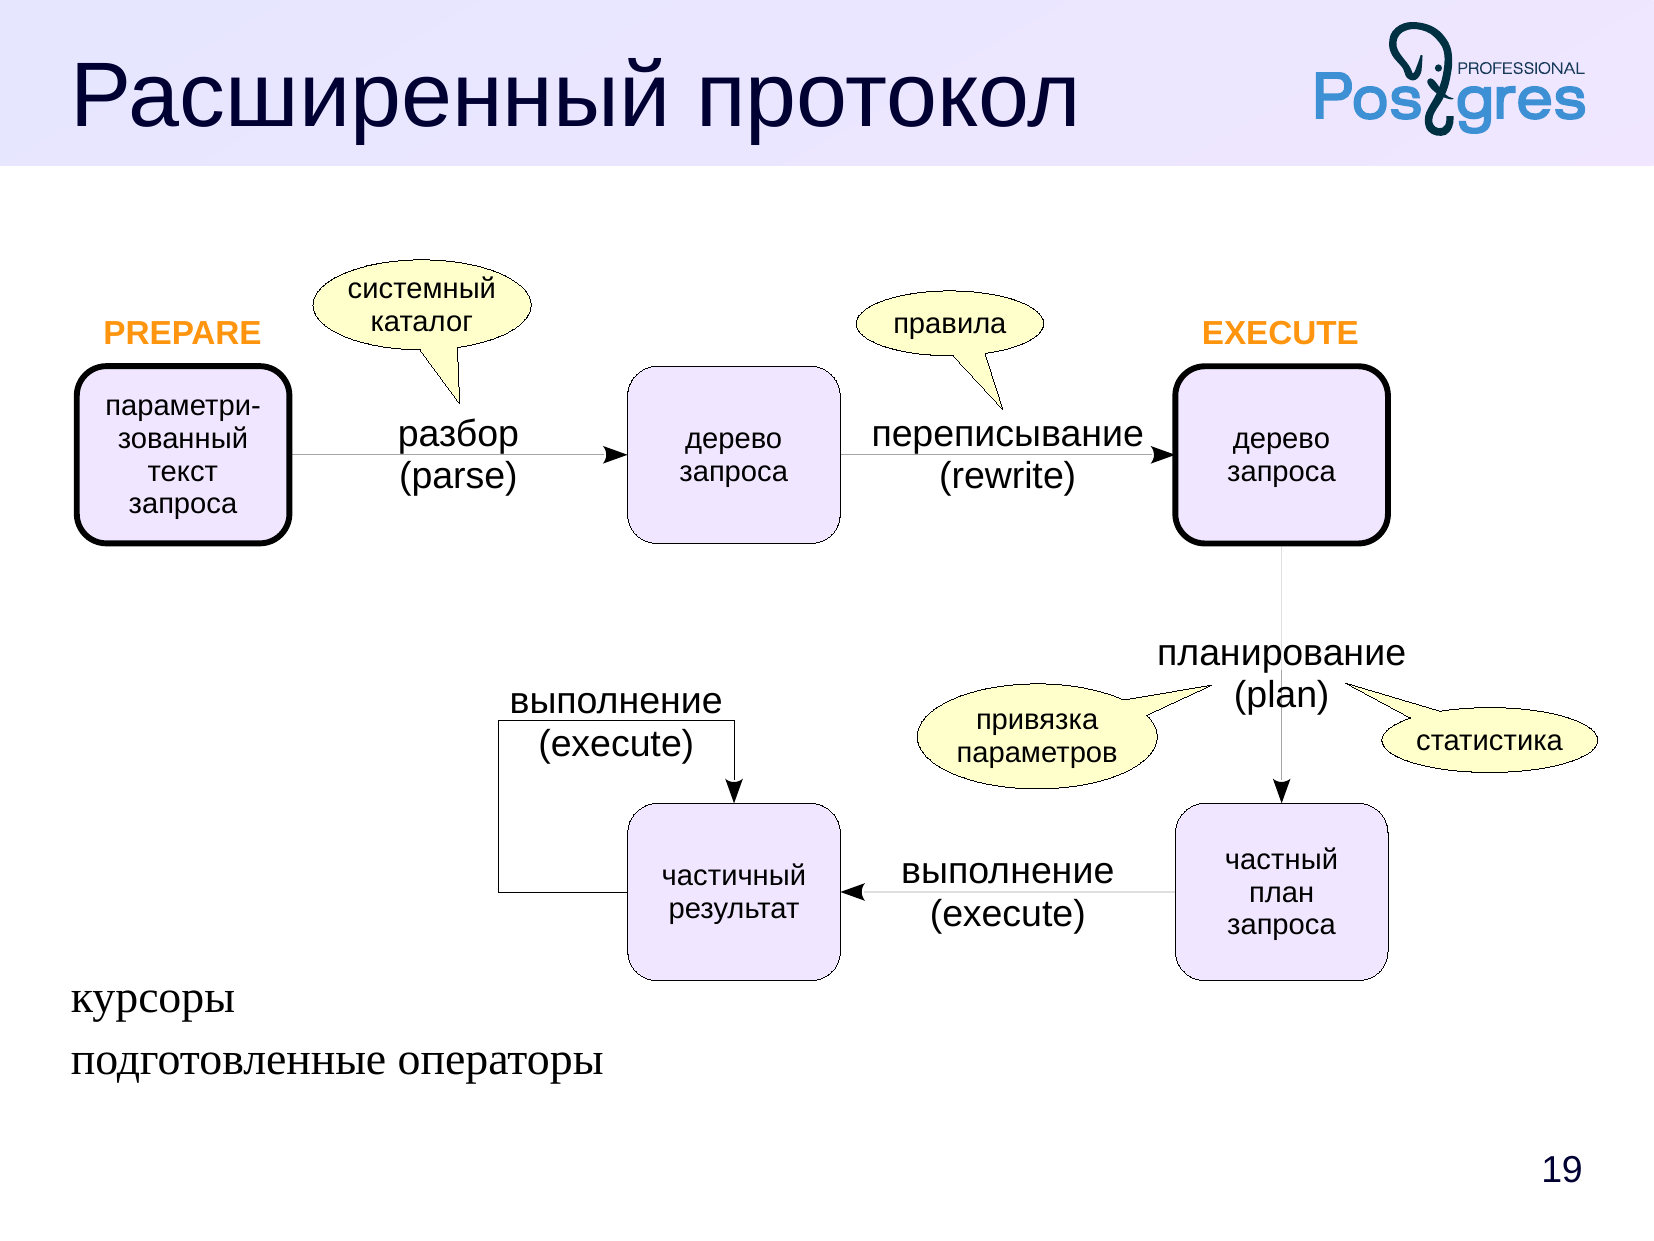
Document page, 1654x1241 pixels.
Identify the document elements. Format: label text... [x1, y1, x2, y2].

text_box статистика [1583, 723, 1598, 757]
text_box системный каталог [326, 259, 518, 283]
title Расширенный протокол [70, 43, 1261, 147]
list курсоры подготовленные операторы [70, 283, 1583, 1134]
text_box EXECUTE [1187, 307, 1374, 359]
text_box PREPARE [88, 307, 277, 359]
